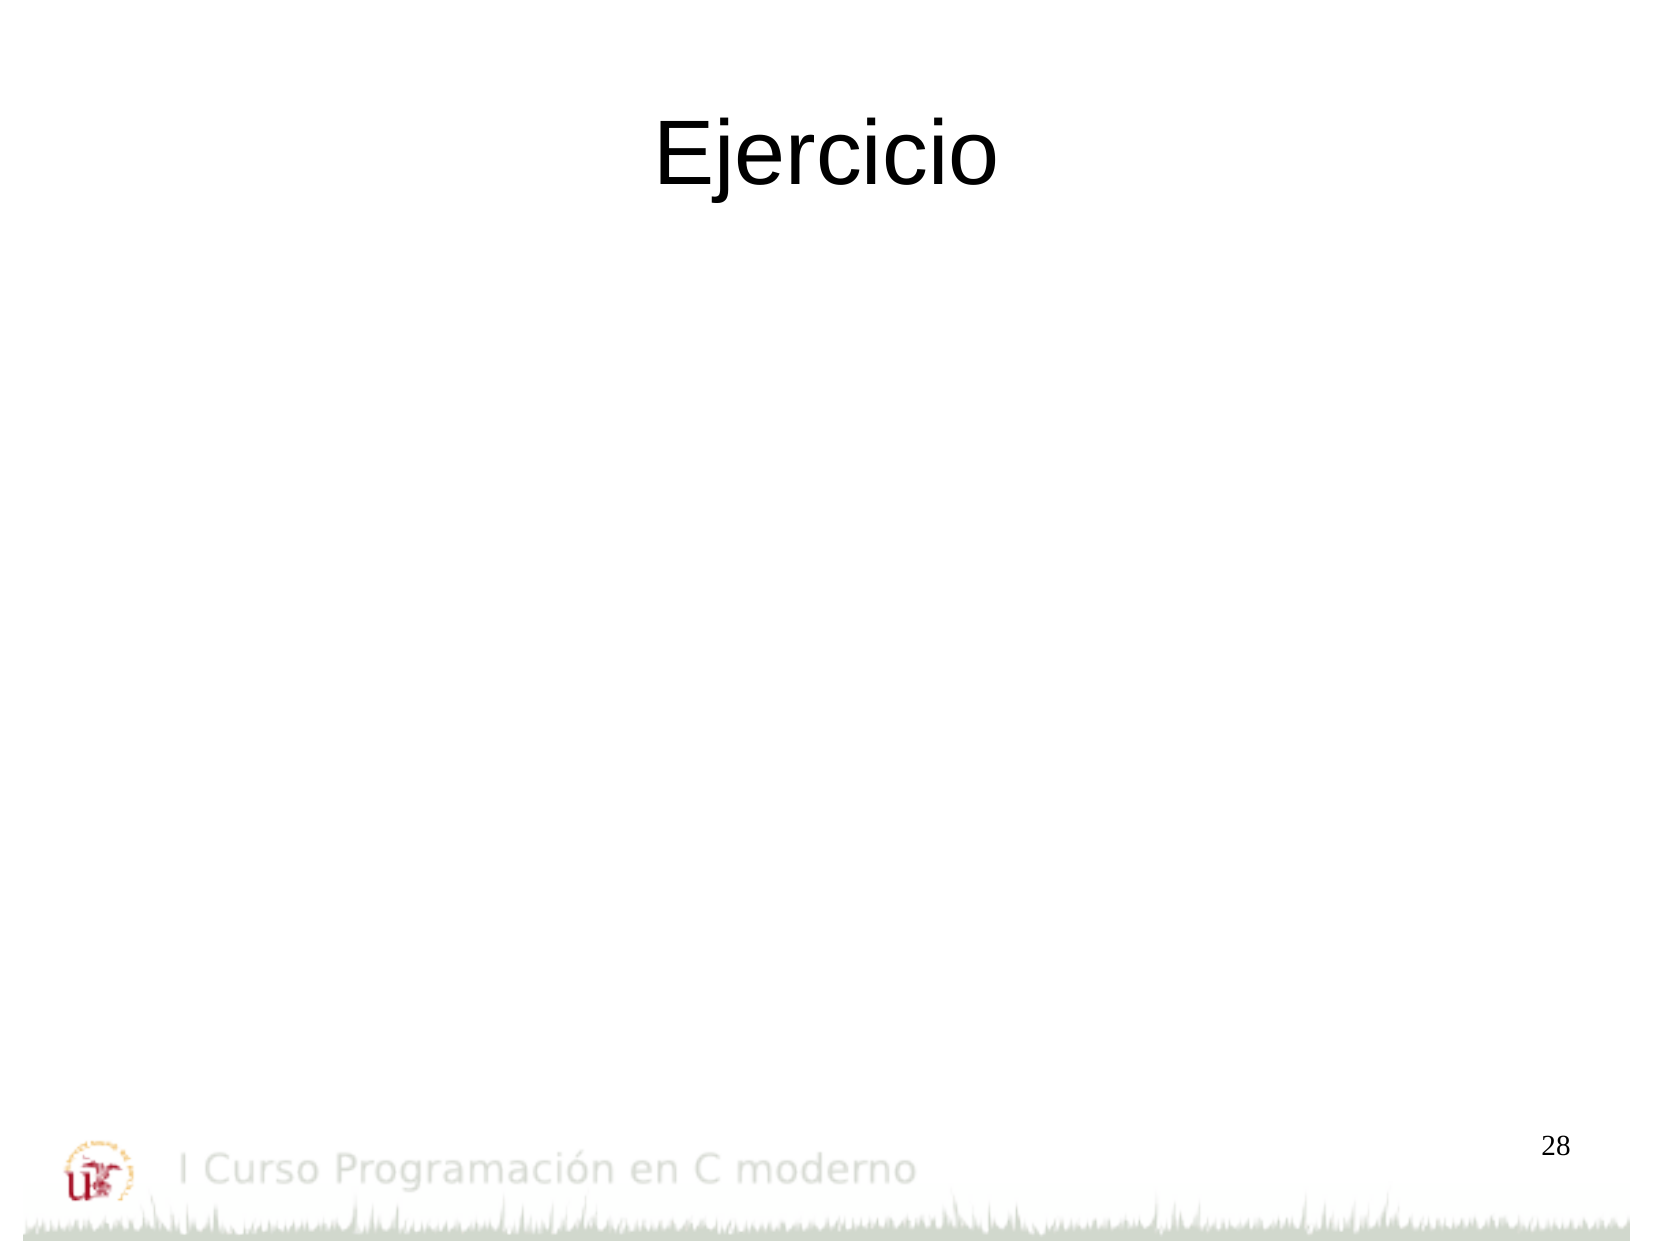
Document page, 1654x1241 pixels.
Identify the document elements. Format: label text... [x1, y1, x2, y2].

picture [23, 1136, 1630, 1241]
title Ejercicio [82, 49, 1571, 257]
